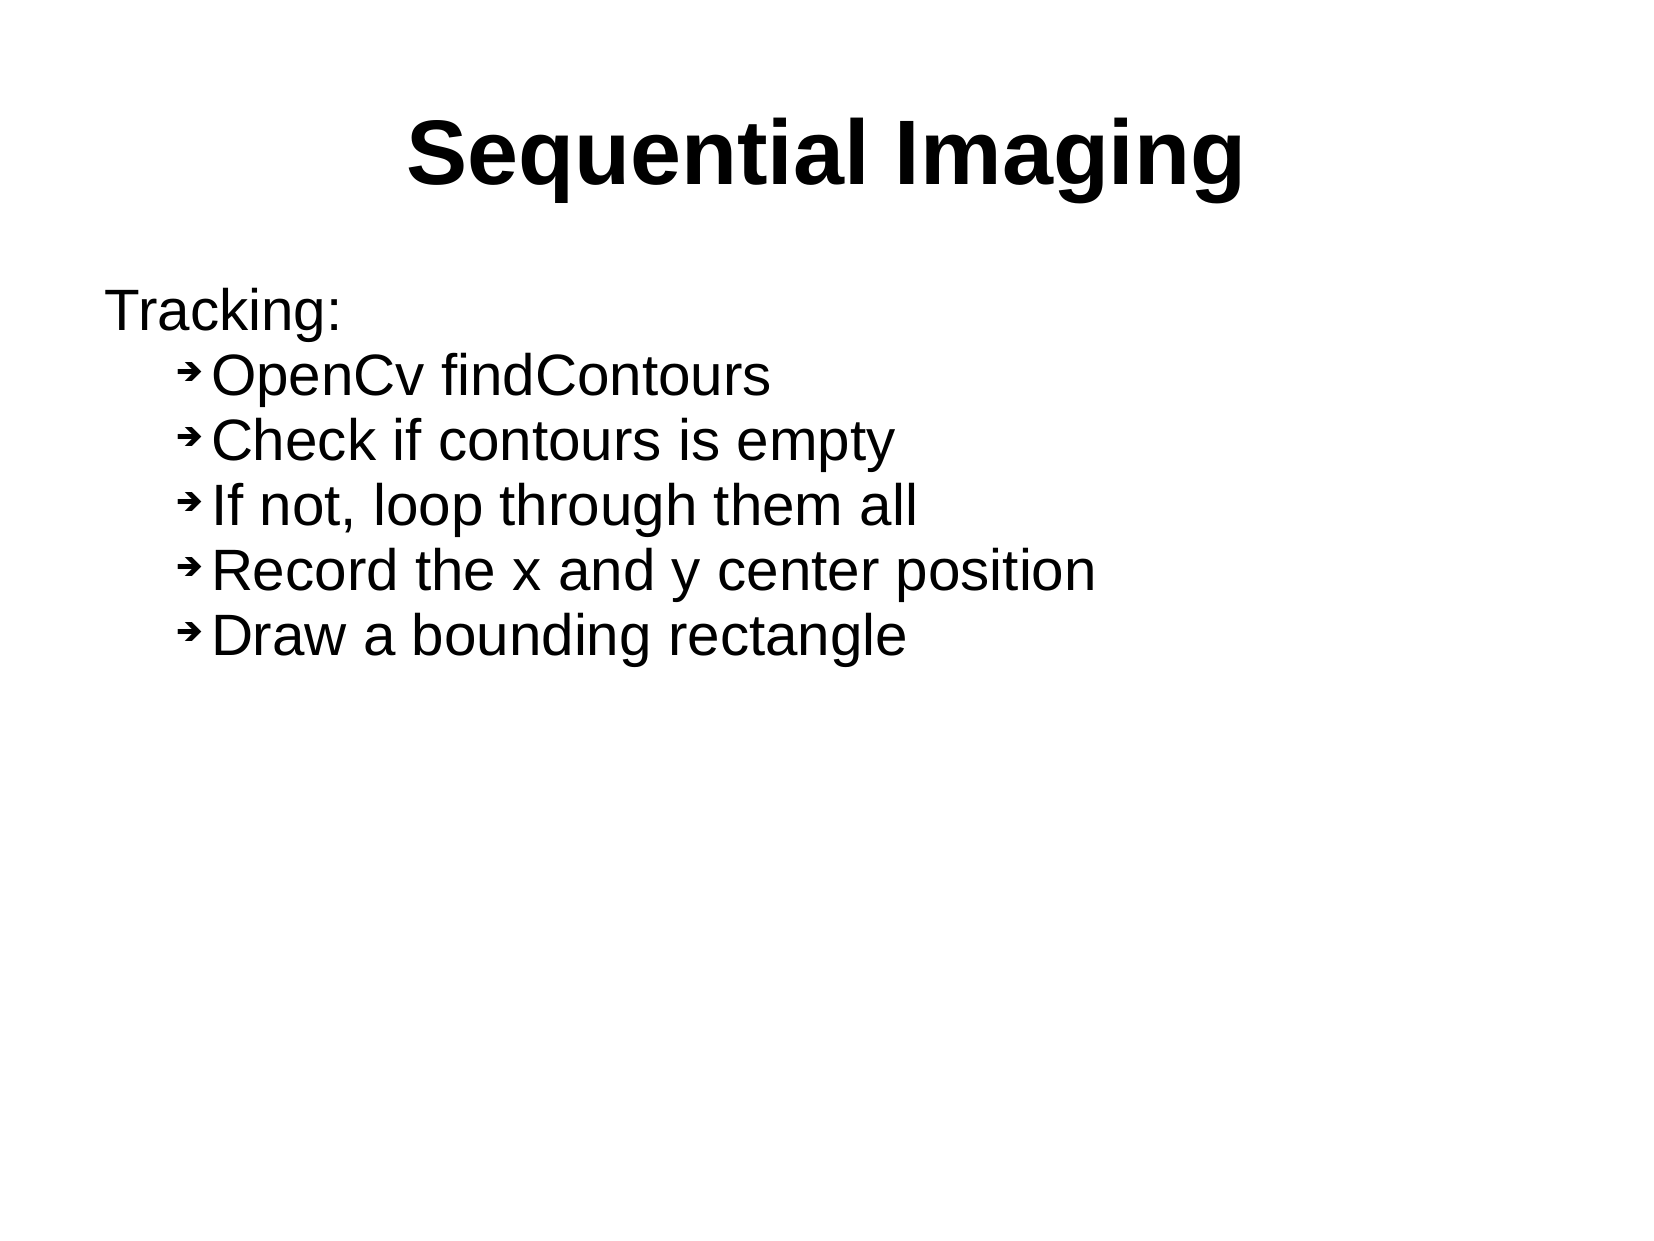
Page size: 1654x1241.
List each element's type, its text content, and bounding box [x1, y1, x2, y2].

title Sequential Imaging [82, 49, 1571, 257]
text_box Tracking: OpenCv findContours Check if contours is empty If not, loop through them all Record the x and y center position Draw a bounding rectangle [90, 270, 1591, 677]
